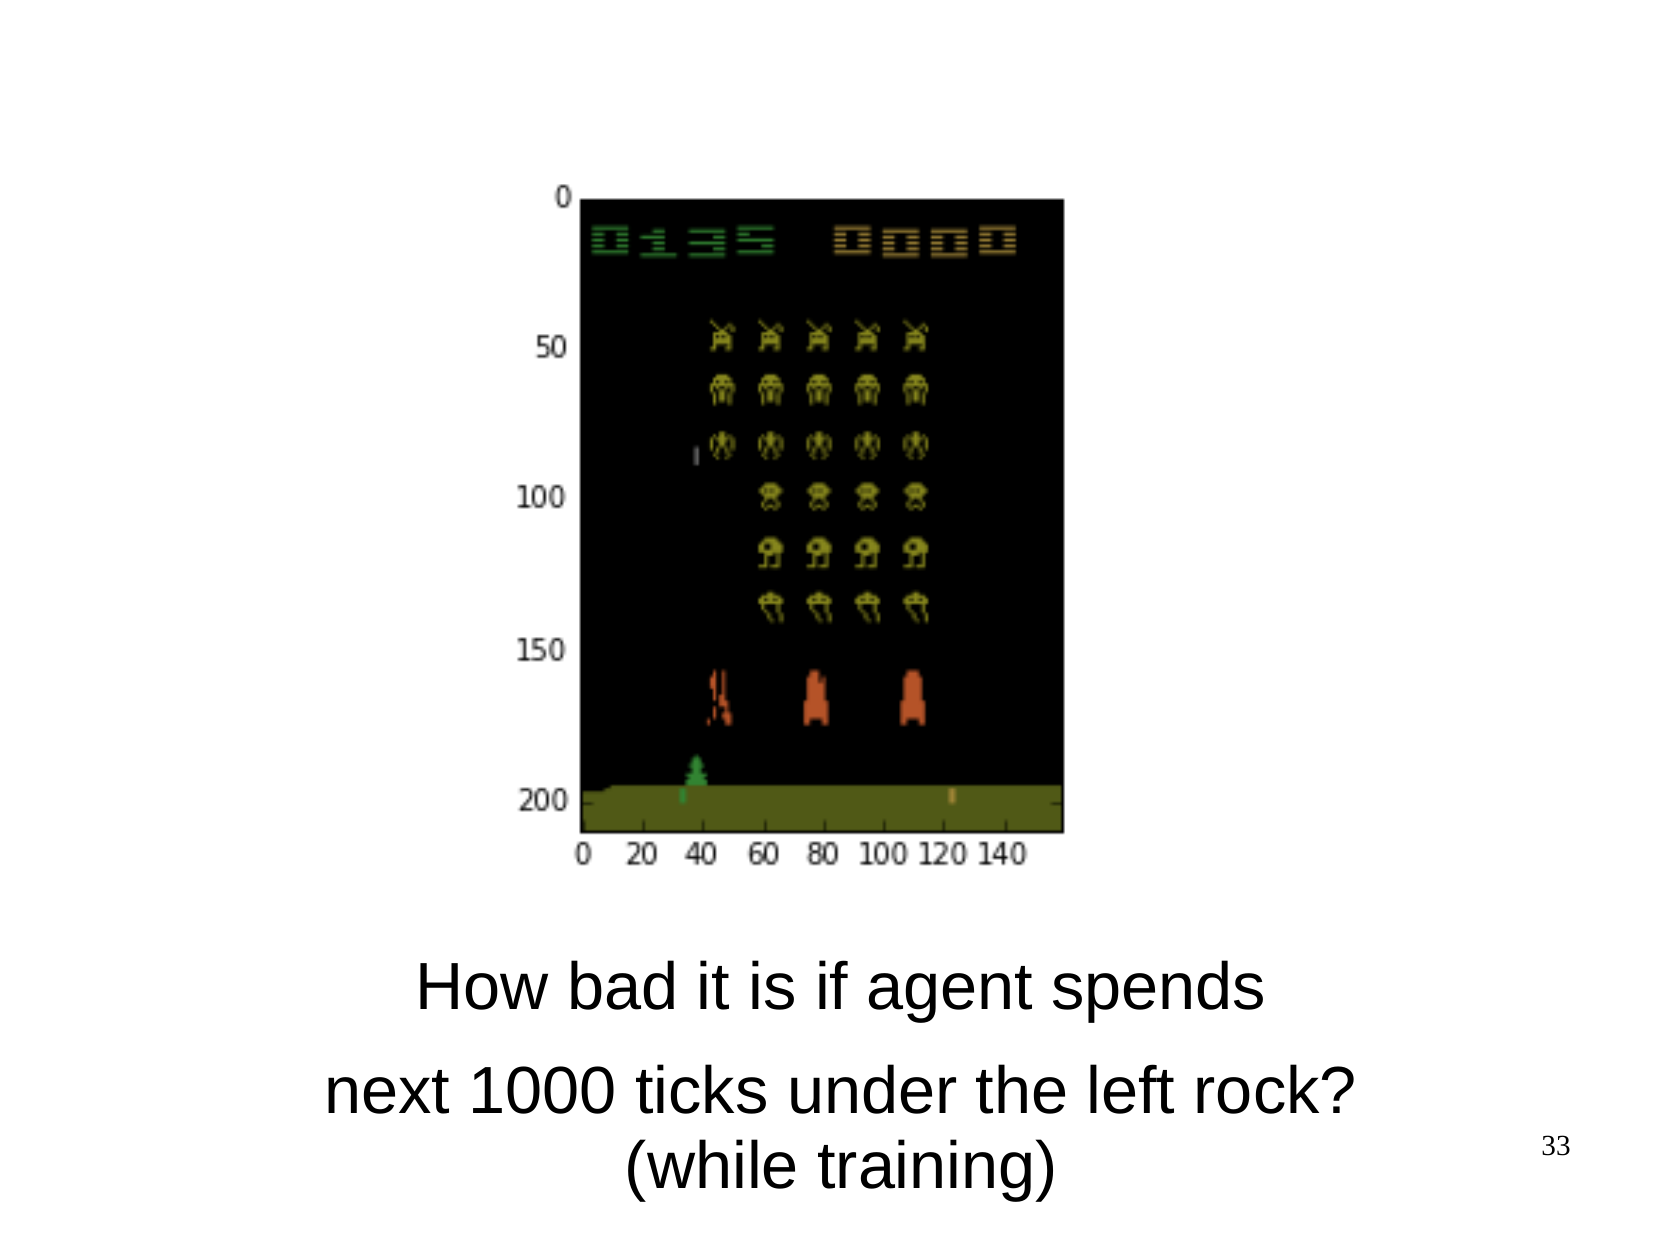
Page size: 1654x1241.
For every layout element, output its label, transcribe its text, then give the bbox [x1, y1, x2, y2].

list How bad it is if agent spends next 1000 ticks under the left rock? (while training) [61, 949, 1551, 1241]
picture [496, 166, 1082, 891]
